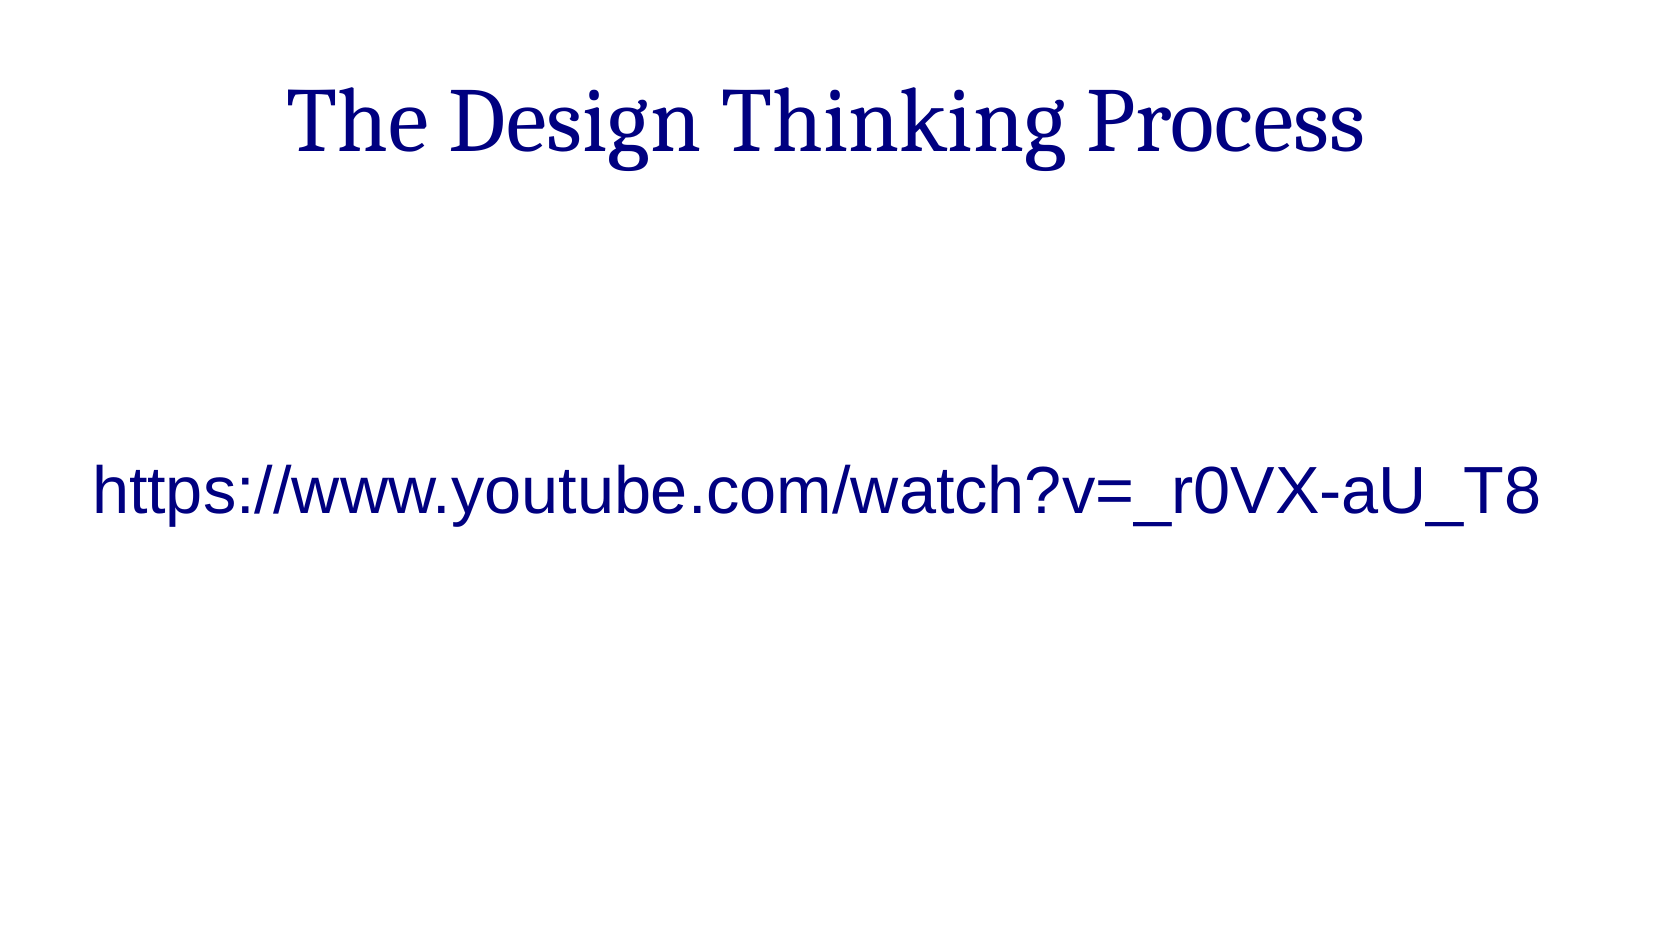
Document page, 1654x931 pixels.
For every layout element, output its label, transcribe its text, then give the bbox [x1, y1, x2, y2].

subtitle https://www.youtube.com/watch?v=_r0VX-aU_T8 [82, 217, 1571, 758]
title The Design Thinking Process [82, 37, 1571, 193]
